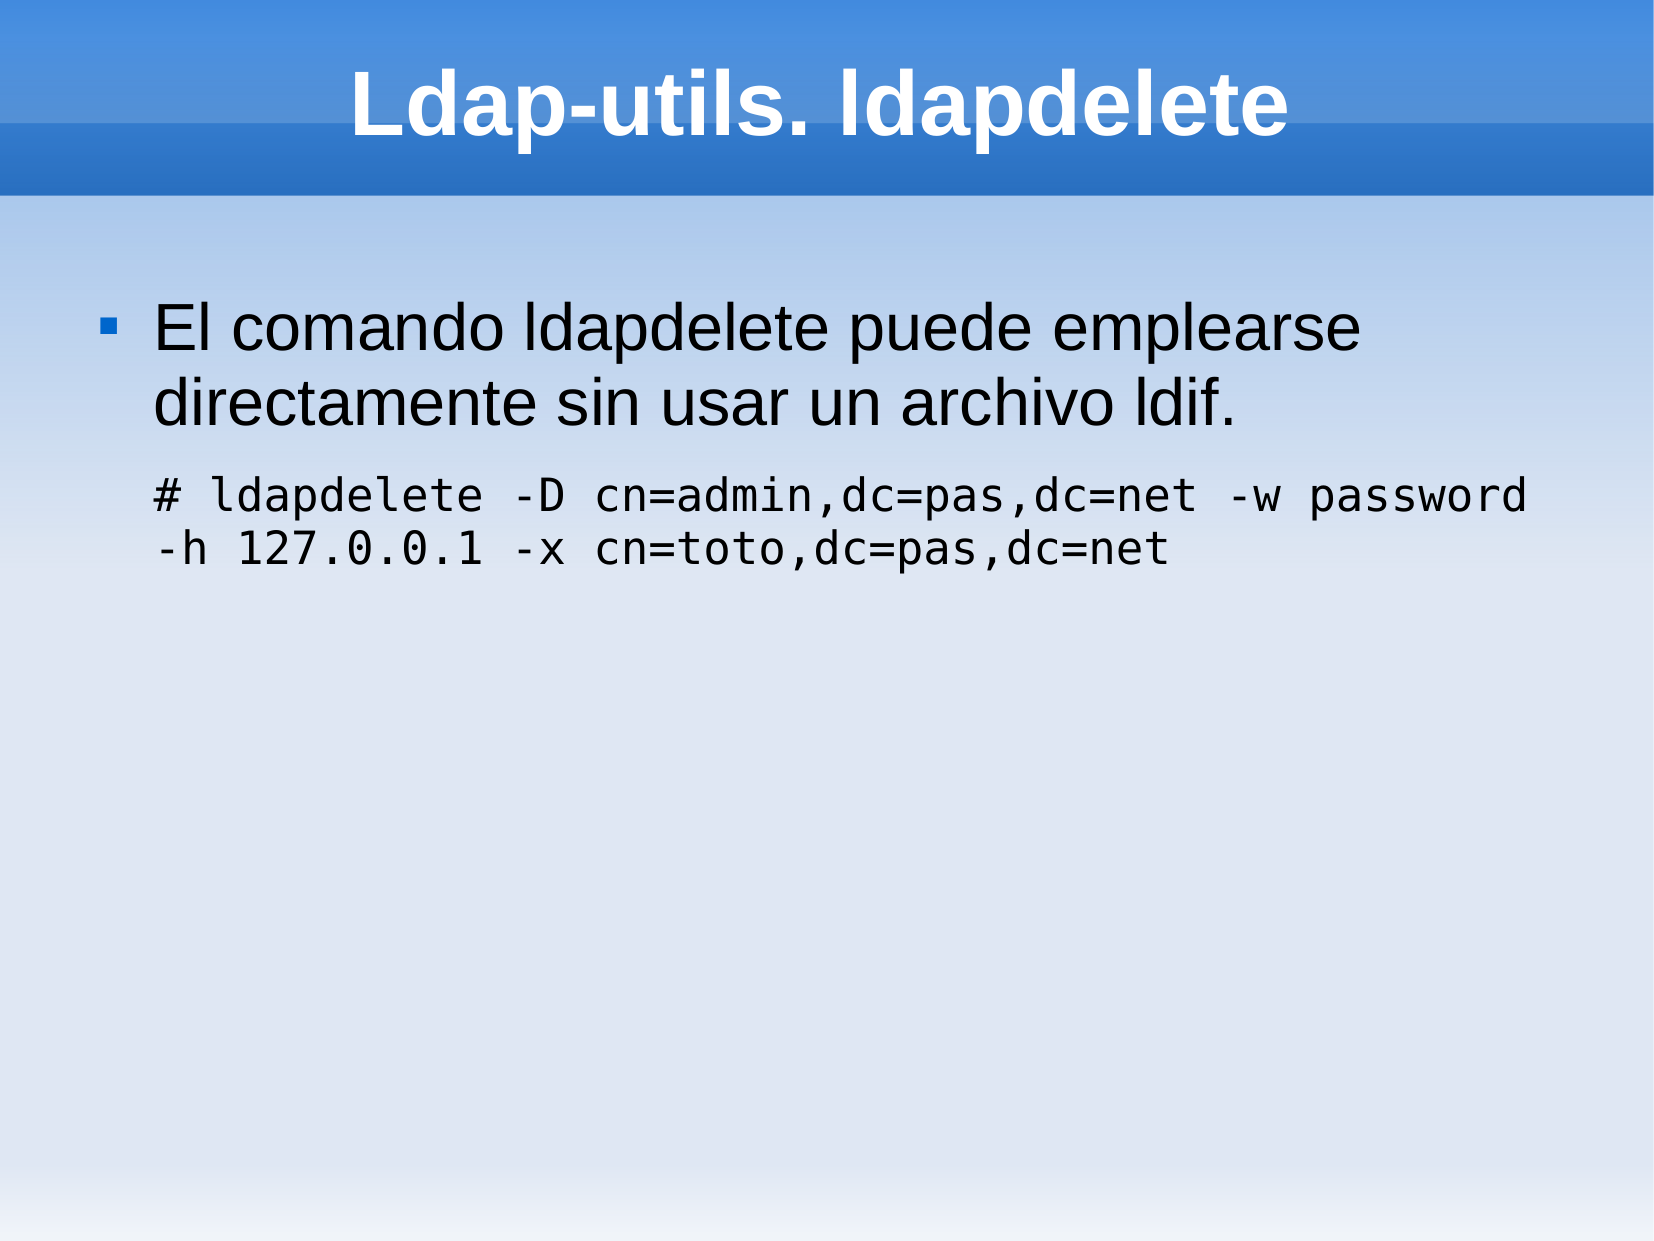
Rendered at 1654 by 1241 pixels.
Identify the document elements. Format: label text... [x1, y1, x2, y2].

title Ldap-utils. ldapdelete [76, 0, 1565, 208]
picture [0, 0, 1654, 1241]
list El comando ldapdelete puede emplearse directamente sin usar un archivo ldif. # ldapdelete -D cn=admin,dc=pas,dc=net -w password -h 127.0.0.1 -x cn=toto,dc=pas,dc=net [82, 290, 1571, 1109]
